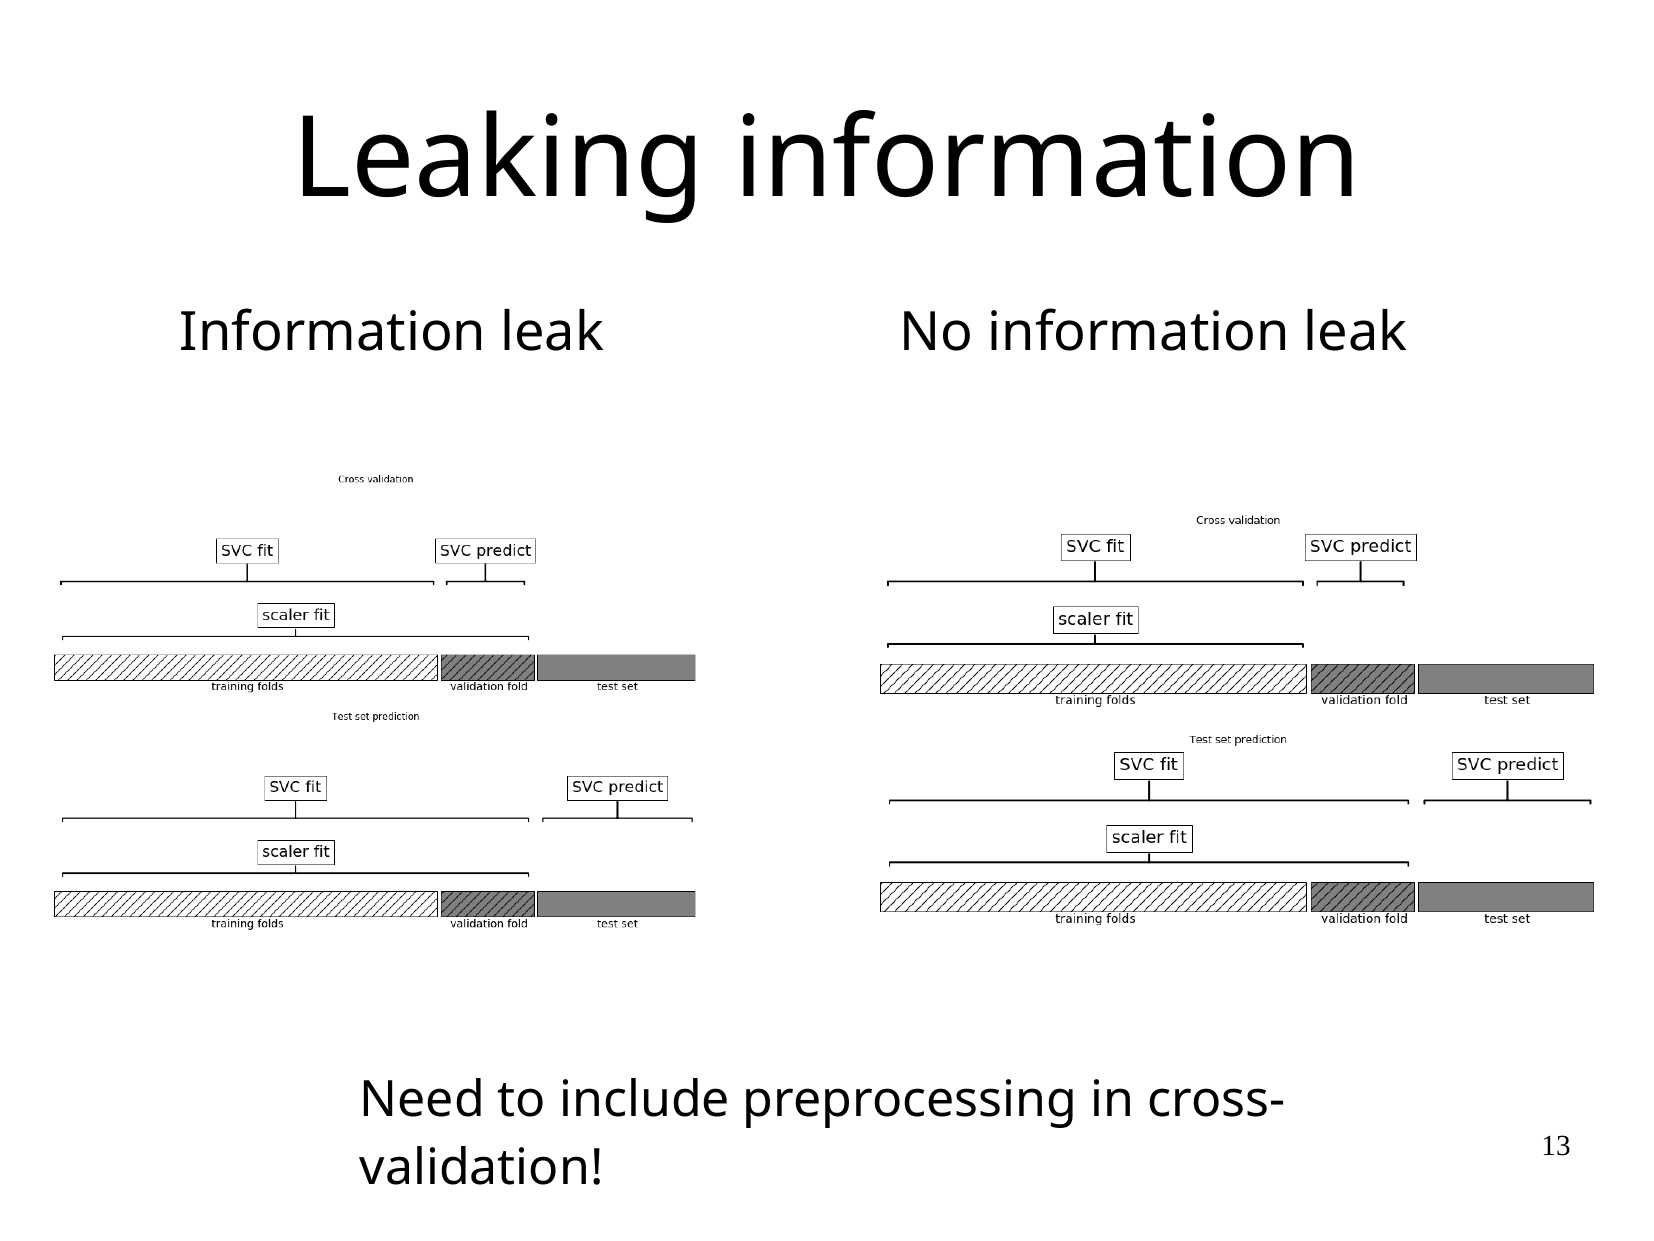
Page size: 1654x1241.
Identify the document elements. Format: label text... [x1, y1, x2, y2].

text_box Information leak [165, 285, 691, 355]
picture [45, 469, 706, 934]
title Leaking information [82, 49, 1571, 257]
picture [870, 509, 1606, 931]
text_box Need to include preprocessing in cross-validation! [345, 1055, 1471, 1171]
text_box No information leak [885, 285, 1426, 355]
